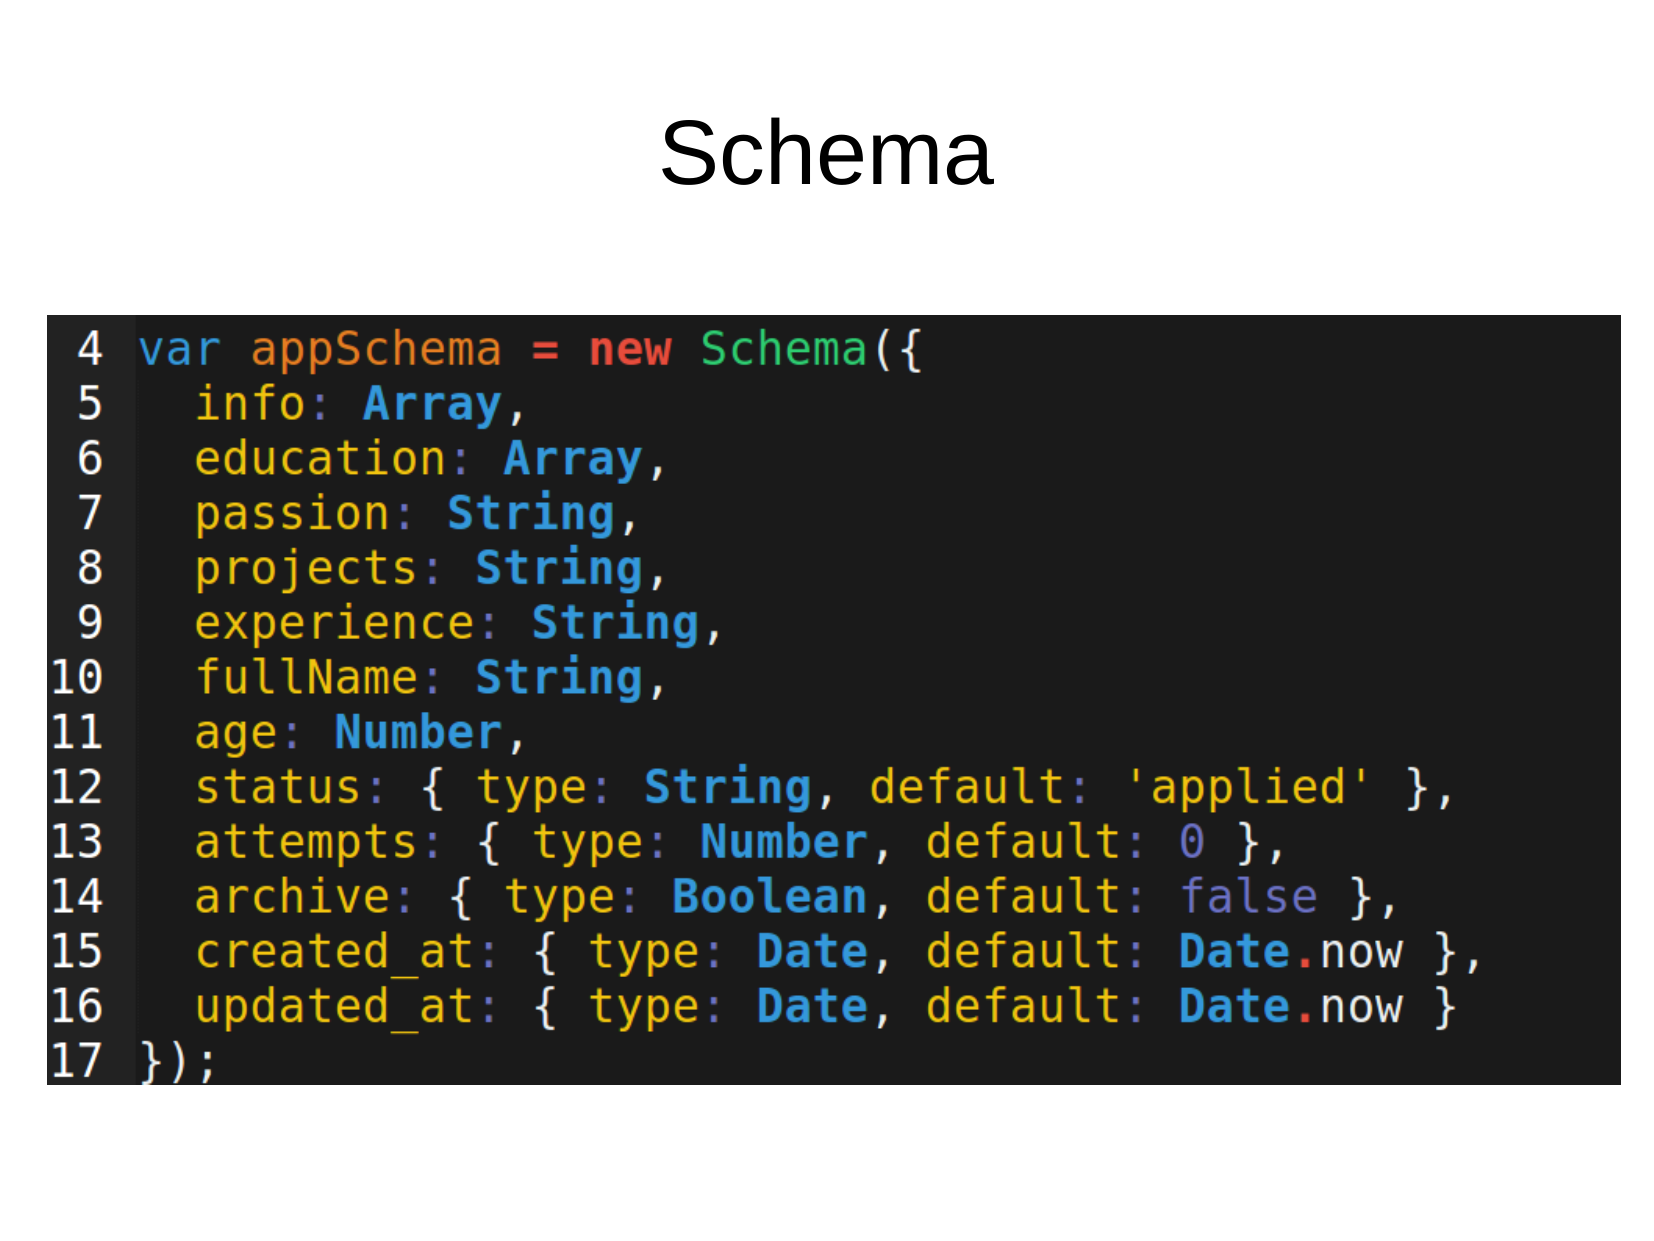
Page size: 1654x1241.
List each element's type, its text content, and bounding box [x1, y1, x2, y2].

title Schema [82, 49, 1571, 257]
picture [47, 315, 1621, 1085]
